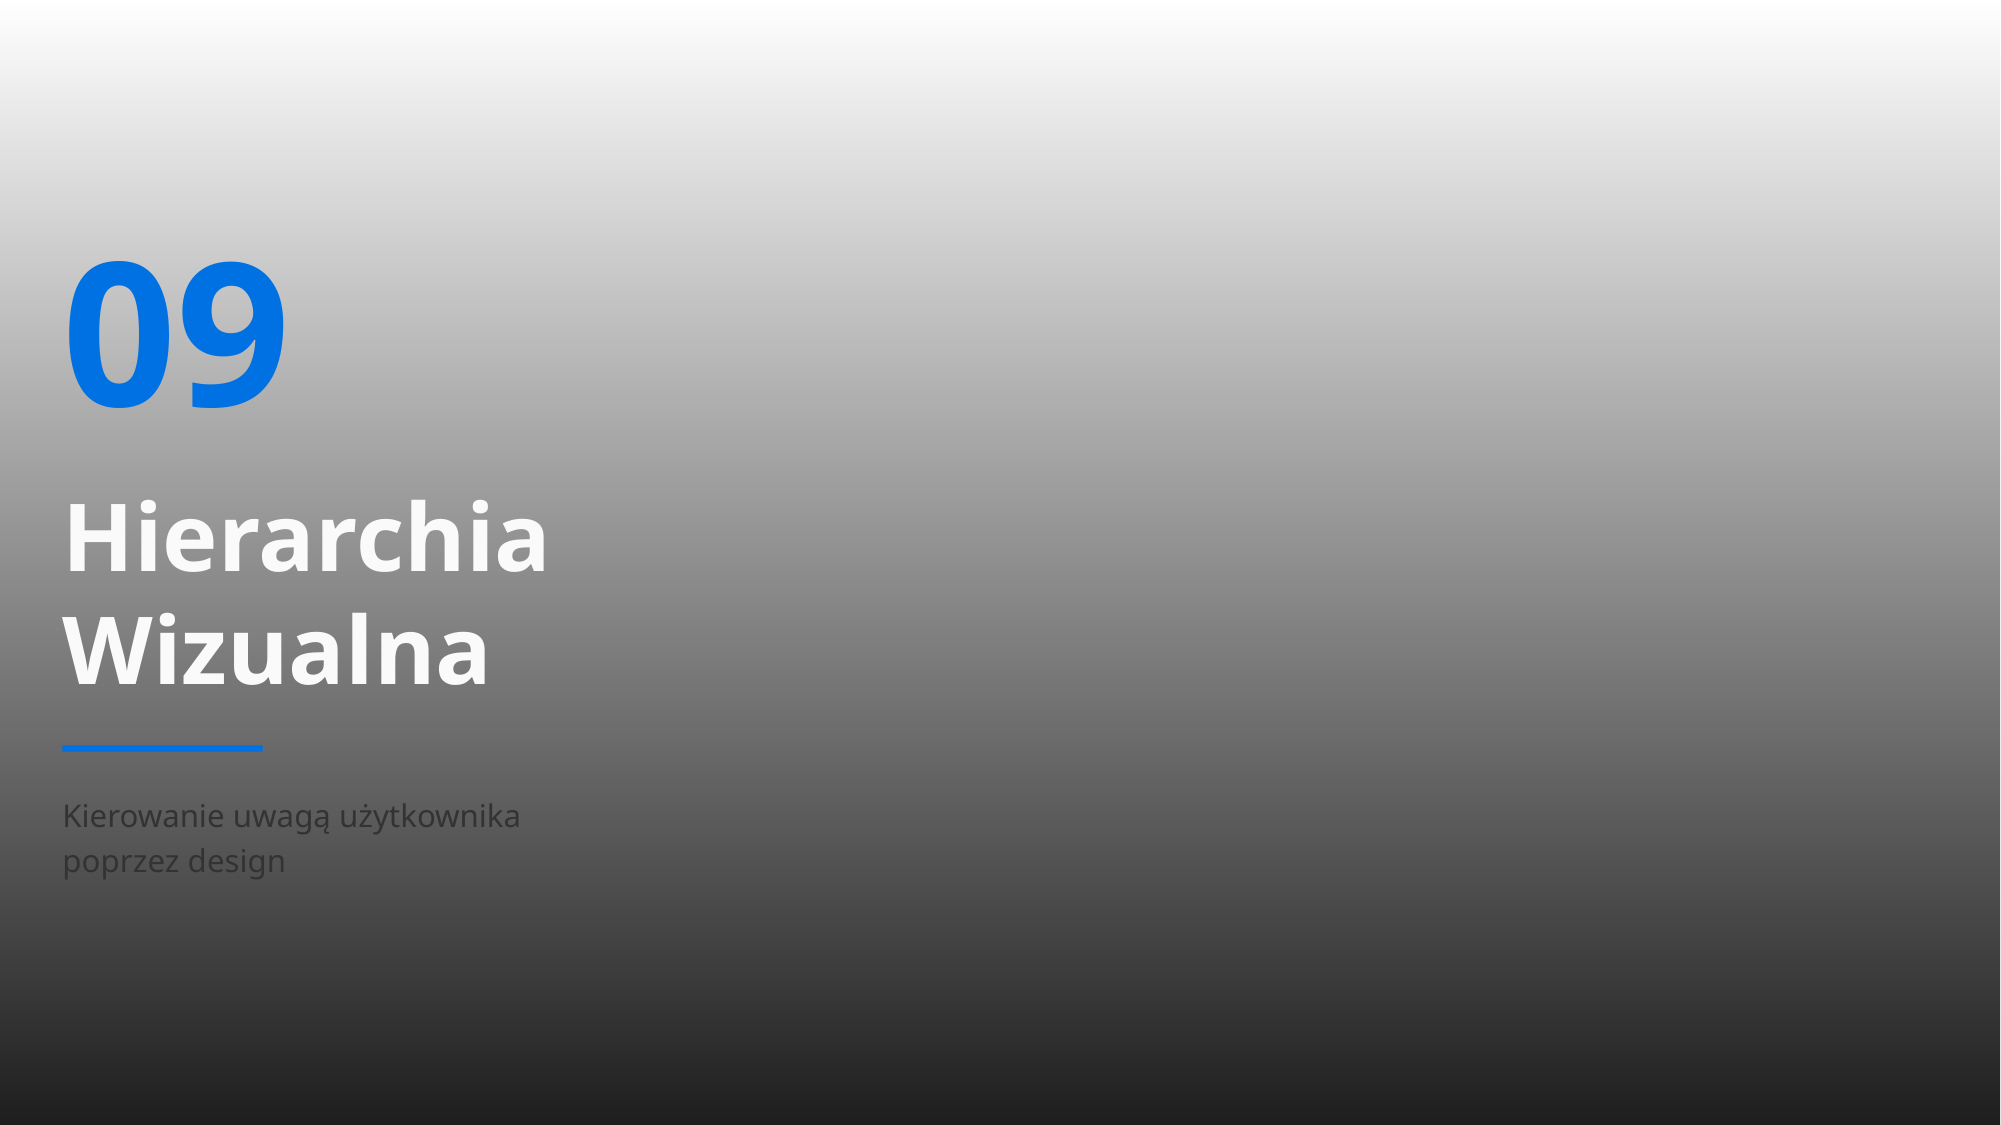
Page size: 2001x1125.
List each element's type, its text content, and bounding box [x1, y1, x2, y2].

text_box 09 [62, 248, 2000, 448]
text_box Kierowanie uwagą użytkownika poprzez design [62, 789, 978, 877]
text_box Hierarchia Wizualna [62, 473, 1984, 708]
text_box [0, 0, 2000, 1125]
